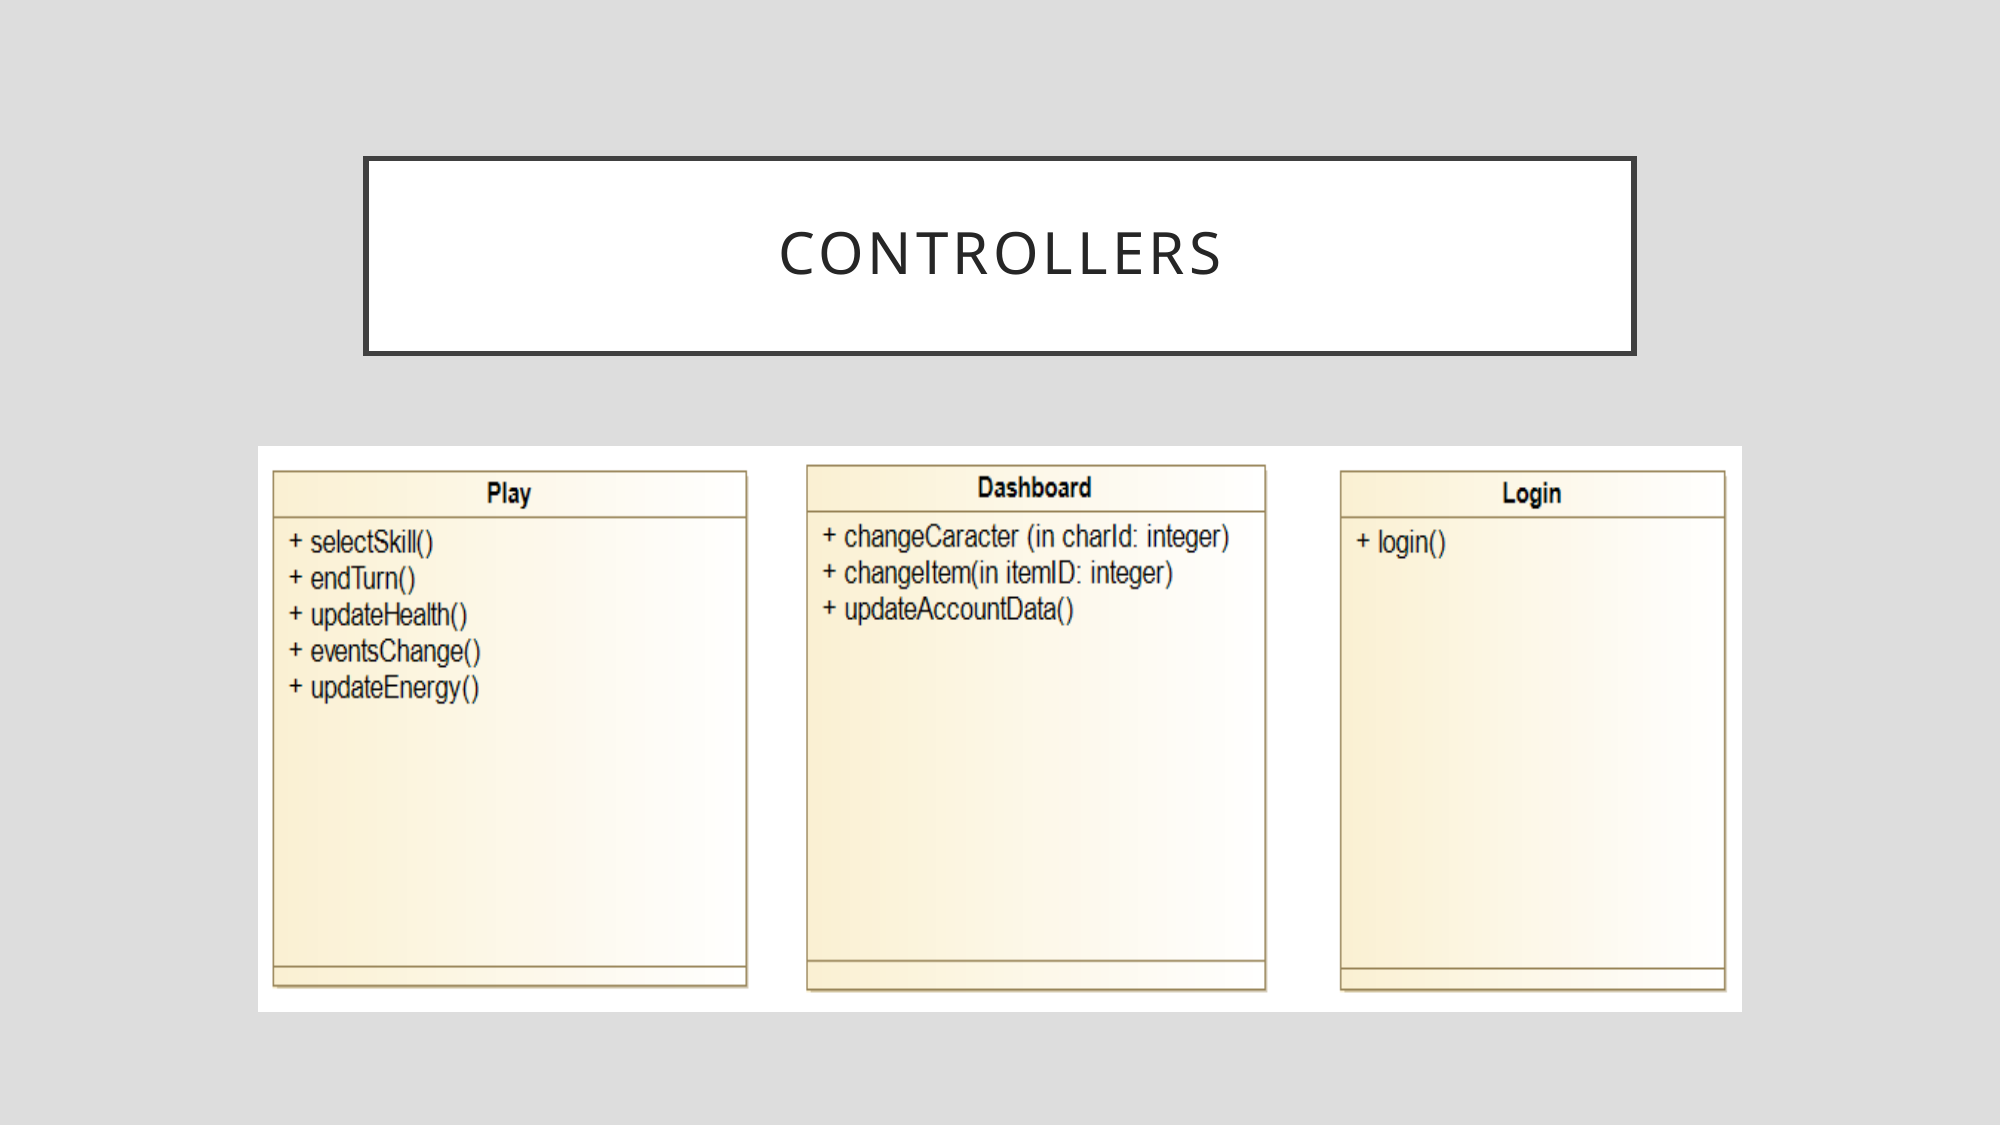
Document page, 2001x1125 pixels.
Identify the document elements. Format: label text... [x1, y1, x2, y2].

picture [258, 446, 1742, 1012]
title Controllers [366, 158, 1634, 354]
